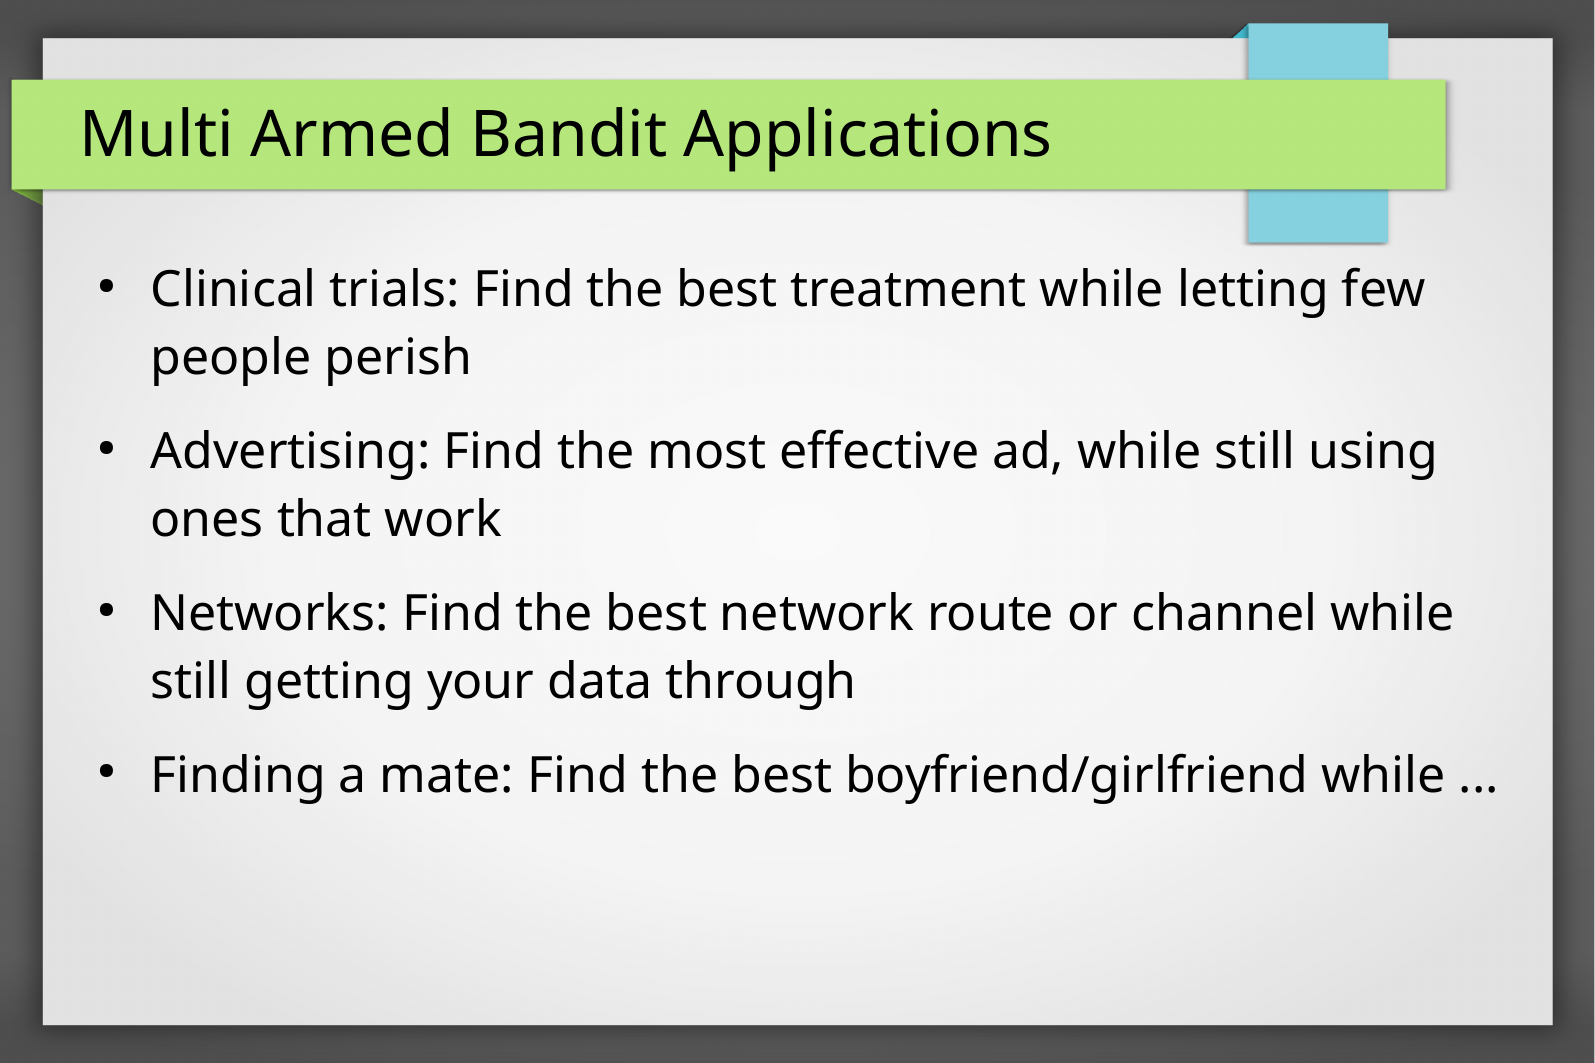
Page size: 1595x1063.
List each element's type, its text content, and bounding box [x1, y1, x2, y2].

title Multi Armed Bandit Applications [79, 78, 1219, 185]
picture [0, 0, 1595, 1063]
list Clinical trials: Find the best treatment while letting few people perish Advertising: Find the most effective ad, while still using ones that work Networks: Find the best network route or channel while still getting your data through Finding a mate: Find the best boyfriend/girlfriend while ... [79, 253, 1515, 991]
